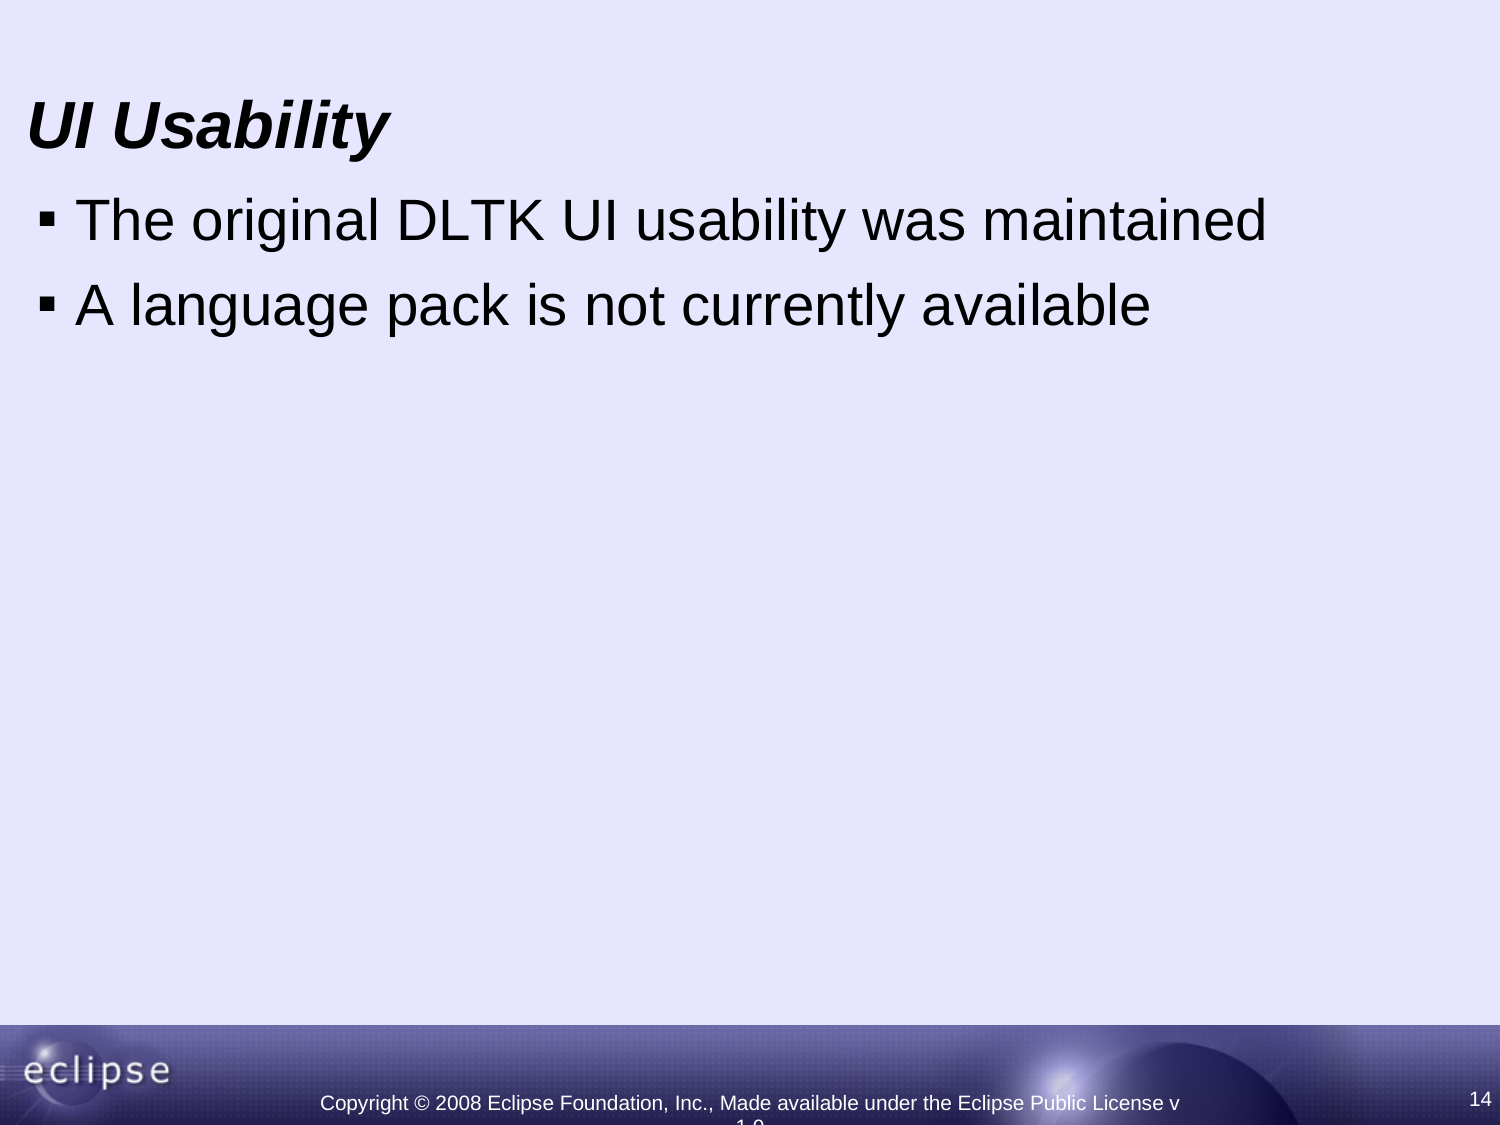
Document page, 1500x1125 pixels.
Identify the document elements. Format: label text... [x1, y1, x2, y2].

list The original DLTK UI usability was maintained A language pack is not currently available [37, 187, 1463, 1021]
title UI Usability [26, 84, 1474, 172]
picture [0, 1025, 1500, 1125]
